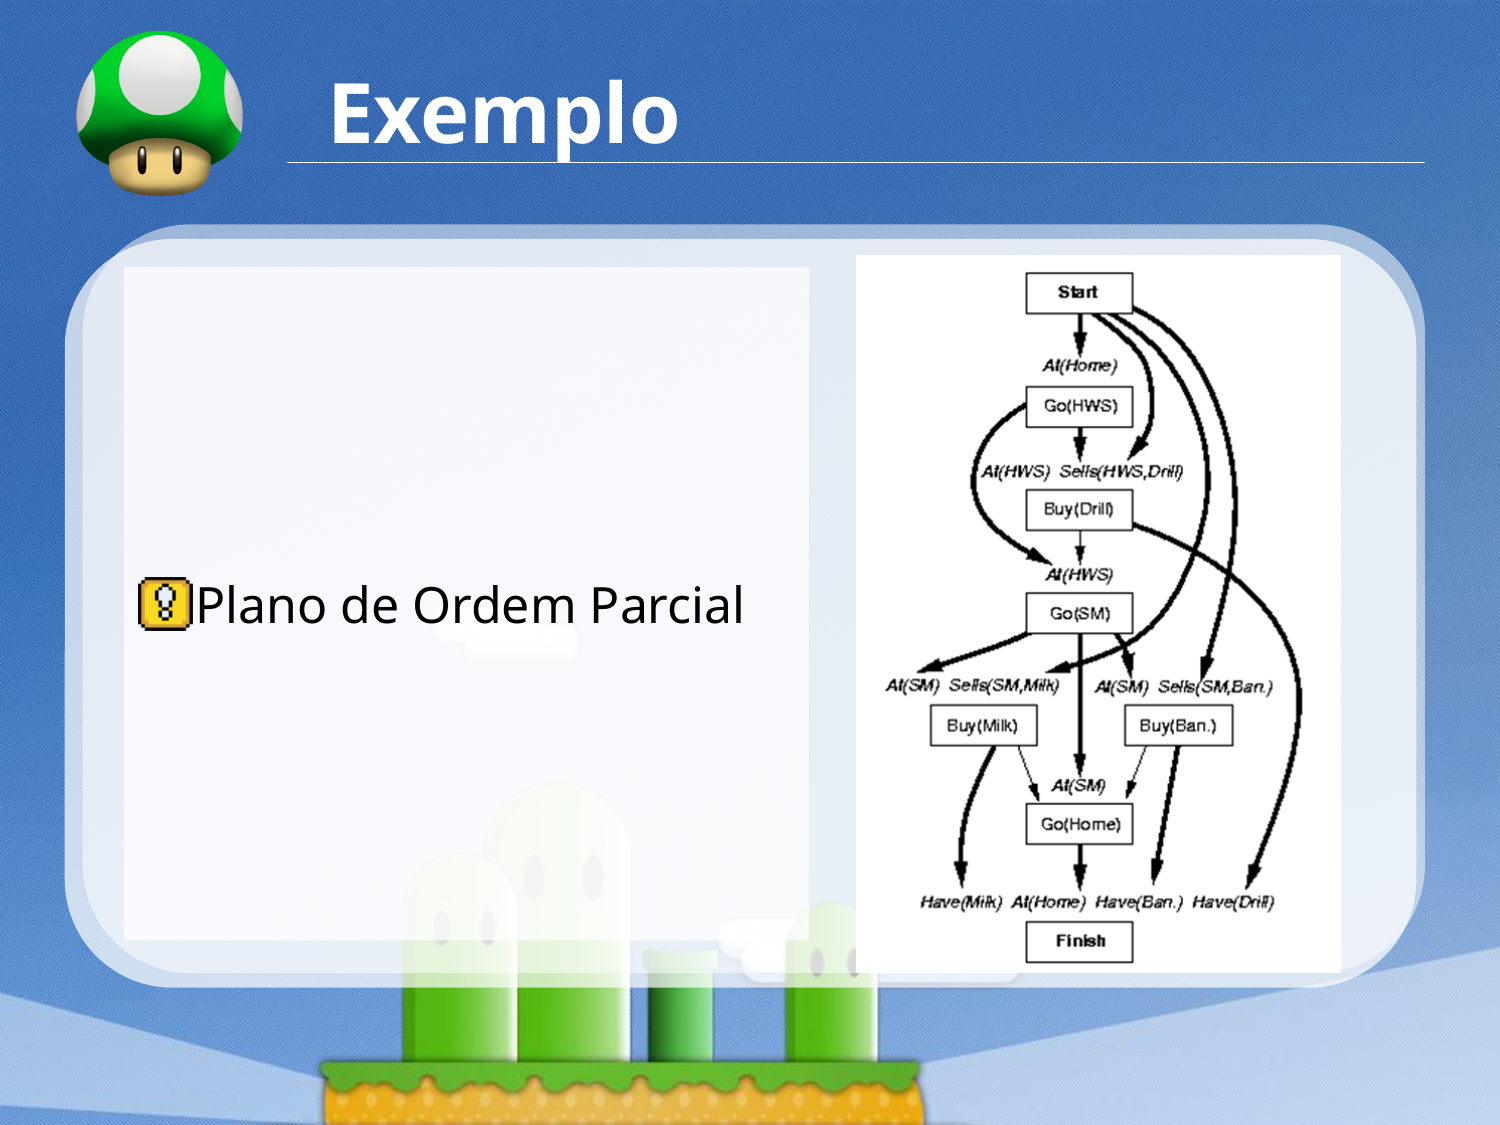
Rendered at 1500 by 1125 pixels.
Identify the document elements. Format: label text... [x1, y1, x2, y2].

title Exemplo [312, 37, 1425, 183]
picture [0, 0, 1500, 1125]
list Plano de Ordem Parcial [123, 267, 809, 941]
